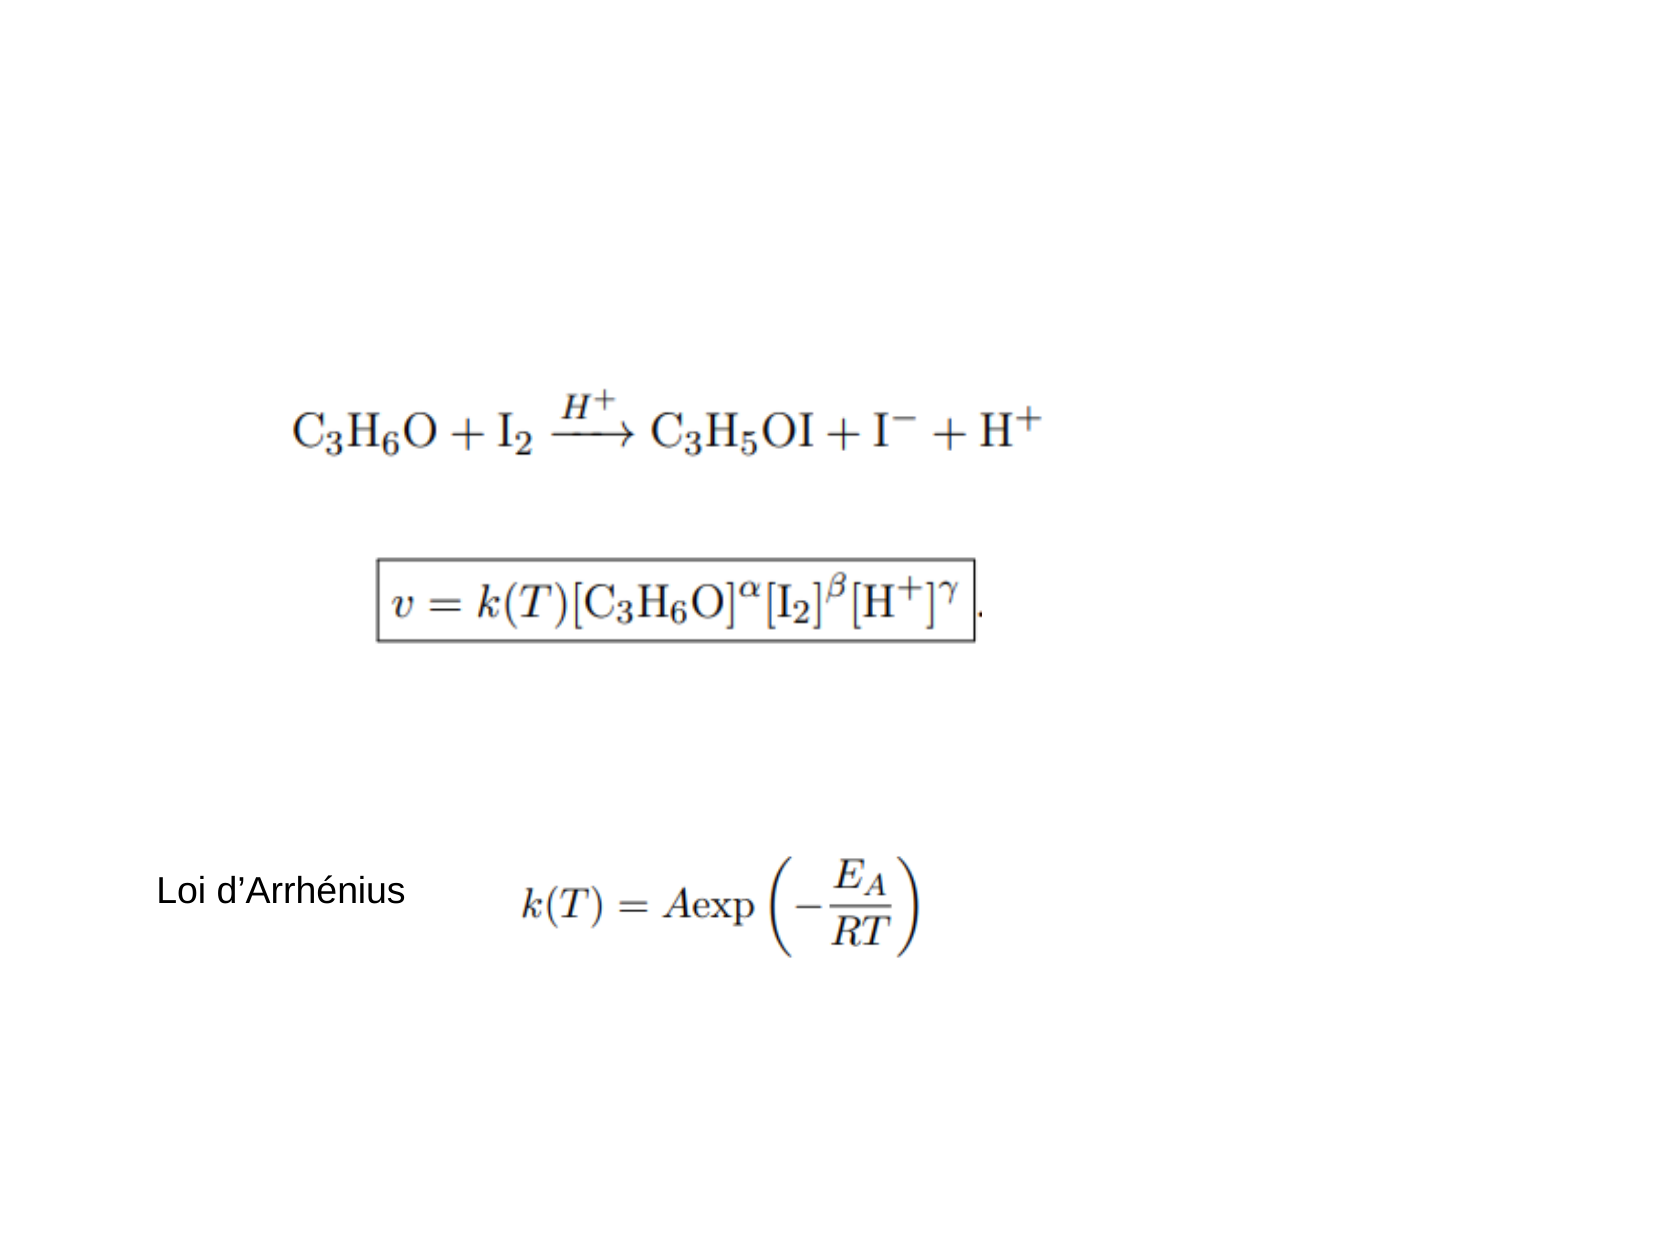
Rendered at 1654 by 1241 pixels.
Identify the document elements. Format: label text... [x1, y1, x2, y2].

text_box Loi d’Arrhénius [141, 862, 507, 920]
picture [366, 550, 982, 650]
picture [271, 377, 1063, 489]
picture [507, 835, 934, 969]
